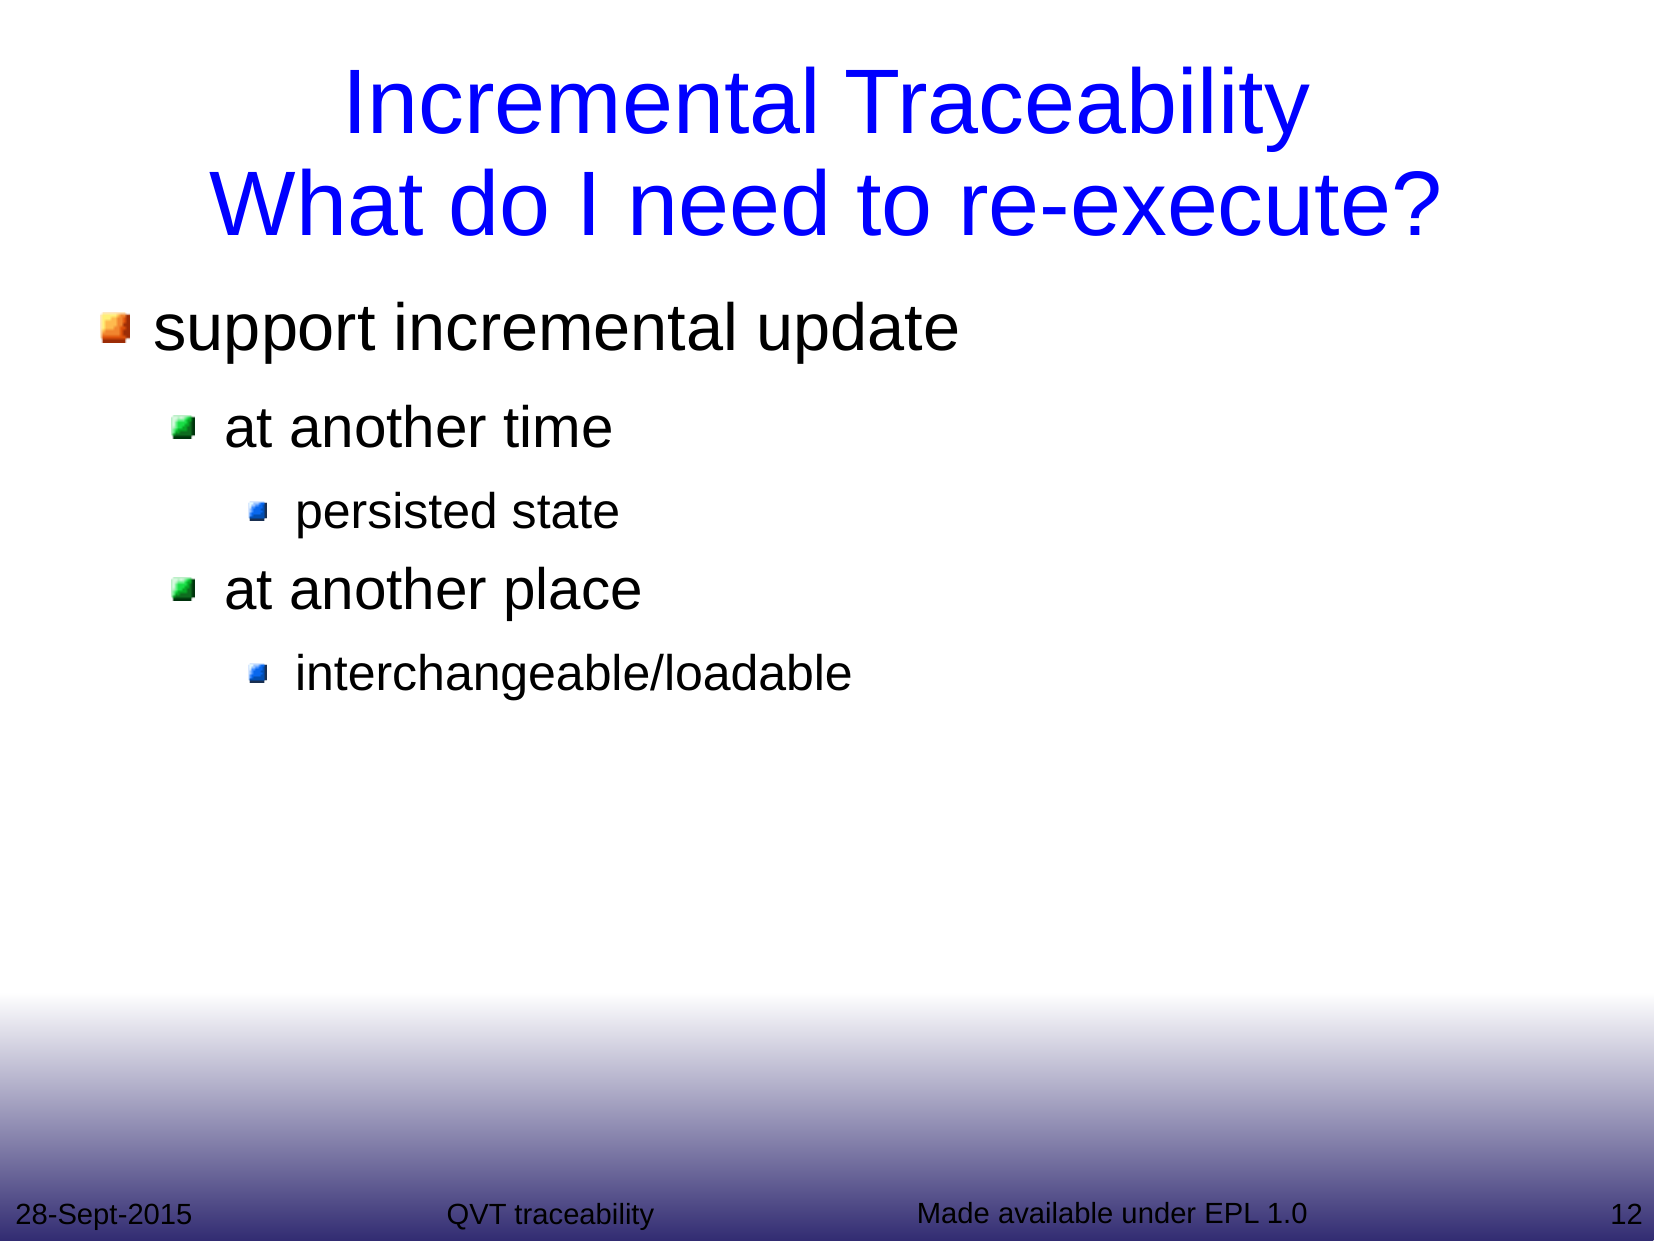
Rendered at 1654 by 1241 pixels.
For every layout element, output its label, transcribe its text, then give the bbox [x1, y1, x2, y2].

title Incremental Traceability What do I need to re-execute? [82, 49, 1571, 257]
list support incremental update at another time persisted state at another place interchangeable/loadable [82, 290, 1571, 1109]
